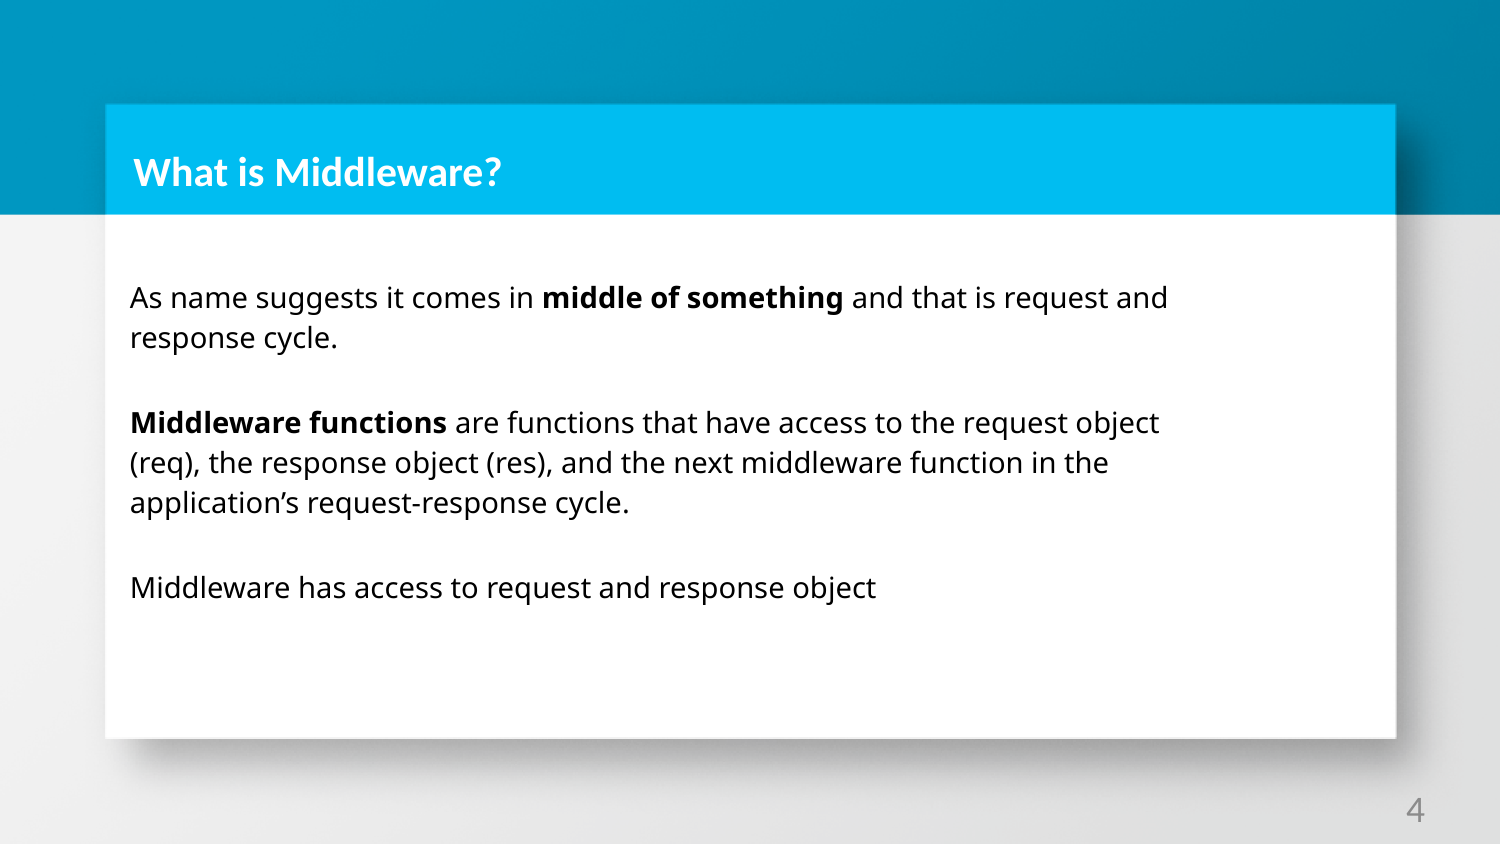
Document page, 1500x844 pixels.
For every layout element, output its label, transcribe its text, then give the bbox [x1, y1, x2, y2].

picture [0, 215, 1500, 844]
text_box As name suggests it comes in middle of something and that is request and response cycle. Middleware functions are functions that have access to the request object (req), the response object (res), and the next middleware function in the application’s request-response cycle. Middleware has access to request and response object [115, 270, 1246, 699]
title What is Middleware? [131, 142, 901, 196]
